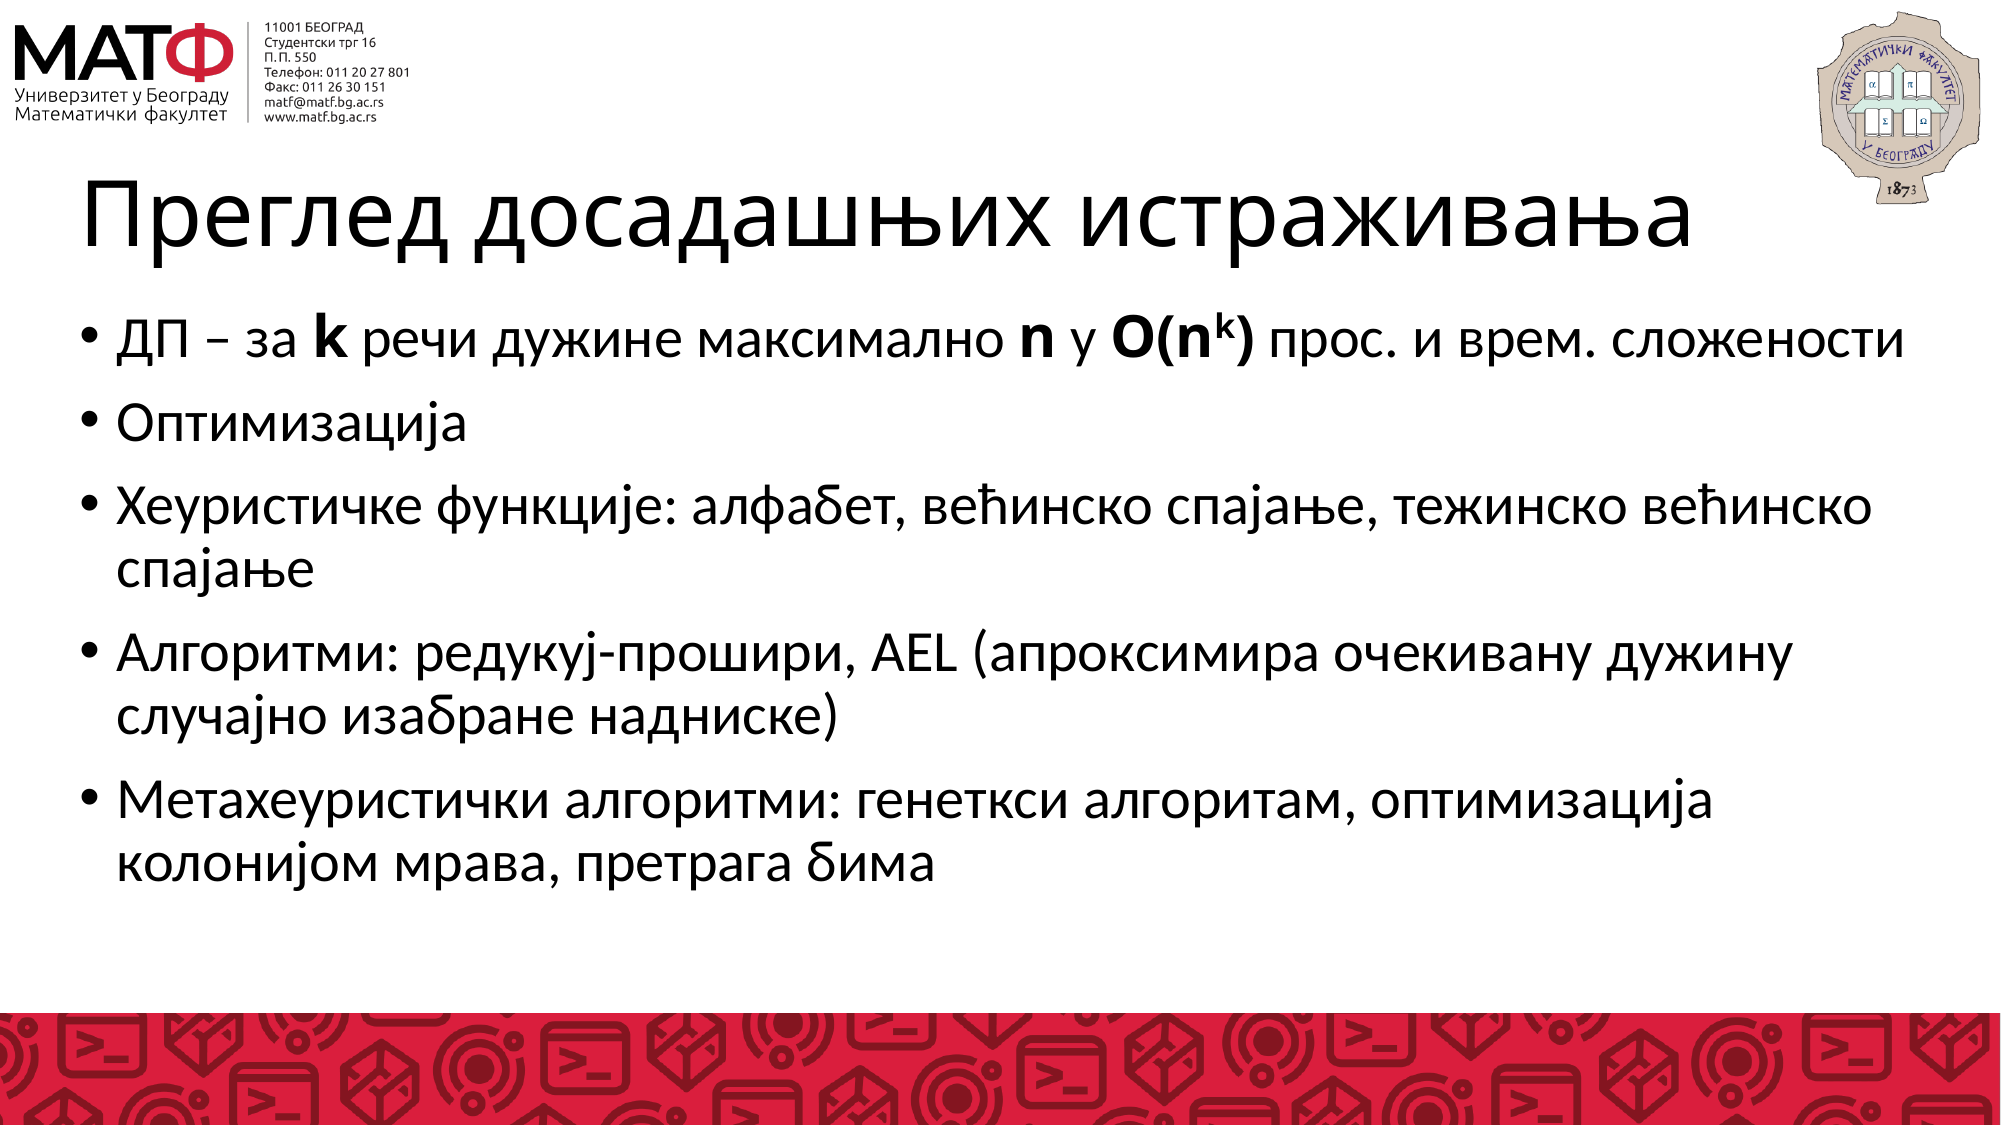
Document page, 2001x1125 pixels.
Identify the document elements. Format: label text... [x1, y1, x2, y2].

list ДП – за k речи дужине максимално n у O(nk) прос. и врем. сложености Оптимизација Хеуристичке функције: алфабет, већинско спајање, тежинско већинско спајање Алгоритми: редукуј-прошири, AEL (апроксимира очекивану дужину случајно изабране надниске) Метахеуристички алгоритми: генеткси алгоритам, оптимизација колонијом мрава, претрага бима [64, 299, 1936, 1014]
picture [0, 1013, 2001, 1125]
picture [0, 0, 435, 147]
title Преглед досадашњих истраживања [64, 155, 1863, 278]
picture [1948, 0, 1995, 225]
